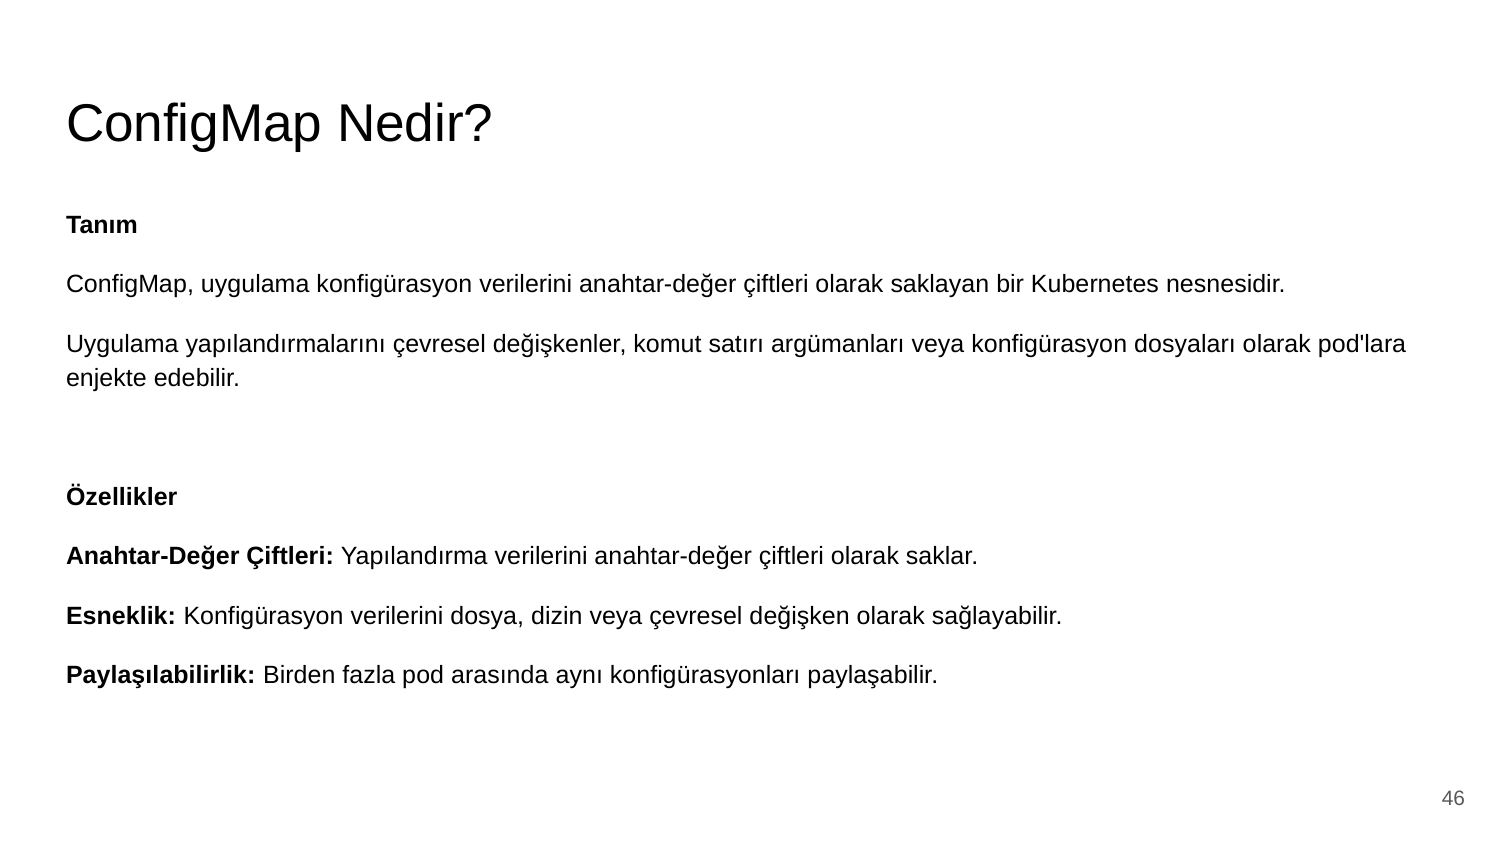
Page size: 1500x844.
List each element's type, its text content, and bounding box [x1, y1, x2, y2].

title ConfigMap Nedir? [51, 72, 1449, 167]
list Tanım ConfigMap, uygulama konfigürasyon verilerini anahtar-değer çiftleri olarak saklayan bir Kubernetes nesnesidir. Uygulama yapılandırmalarını çevresel değişkenler, komut satırı argümanları veya konfigürasyon dosyaları olarak pod'lara enjekte edebilir. Özellikler Anahtar-Değer Çiftleri: Yapılandırma verilerini anahtar-değer çiftleri olarak saklar. Esneklik: Konfigürasyon verilerini dosya, dizin veya çevresel değişken olarak sağlayabilir. Paylaşılabilirlik: Birden fazla pod arasında aynı konfigürasyonları paylaşabilir. [51, 189, 1449, 750]
slide_number <number> [1389, 764, 1480, 830]
